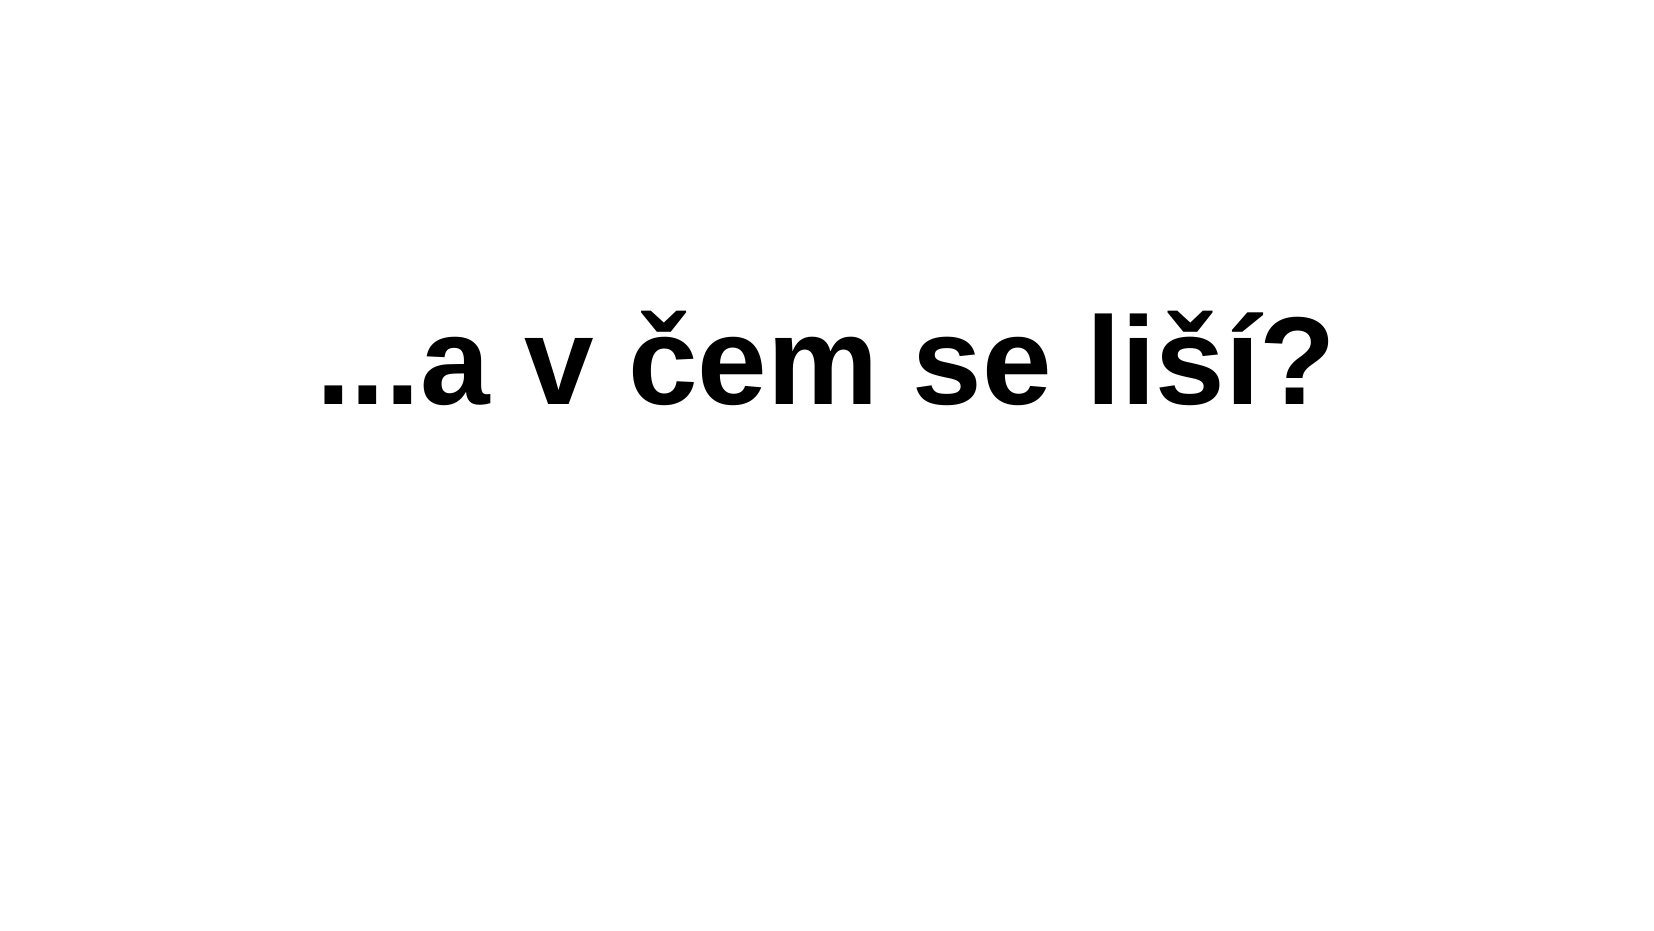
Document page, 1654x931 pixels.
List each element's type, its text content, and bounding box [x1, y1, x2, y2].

text_box ...a v čem se liší? [29, 118, 1624, 591]
